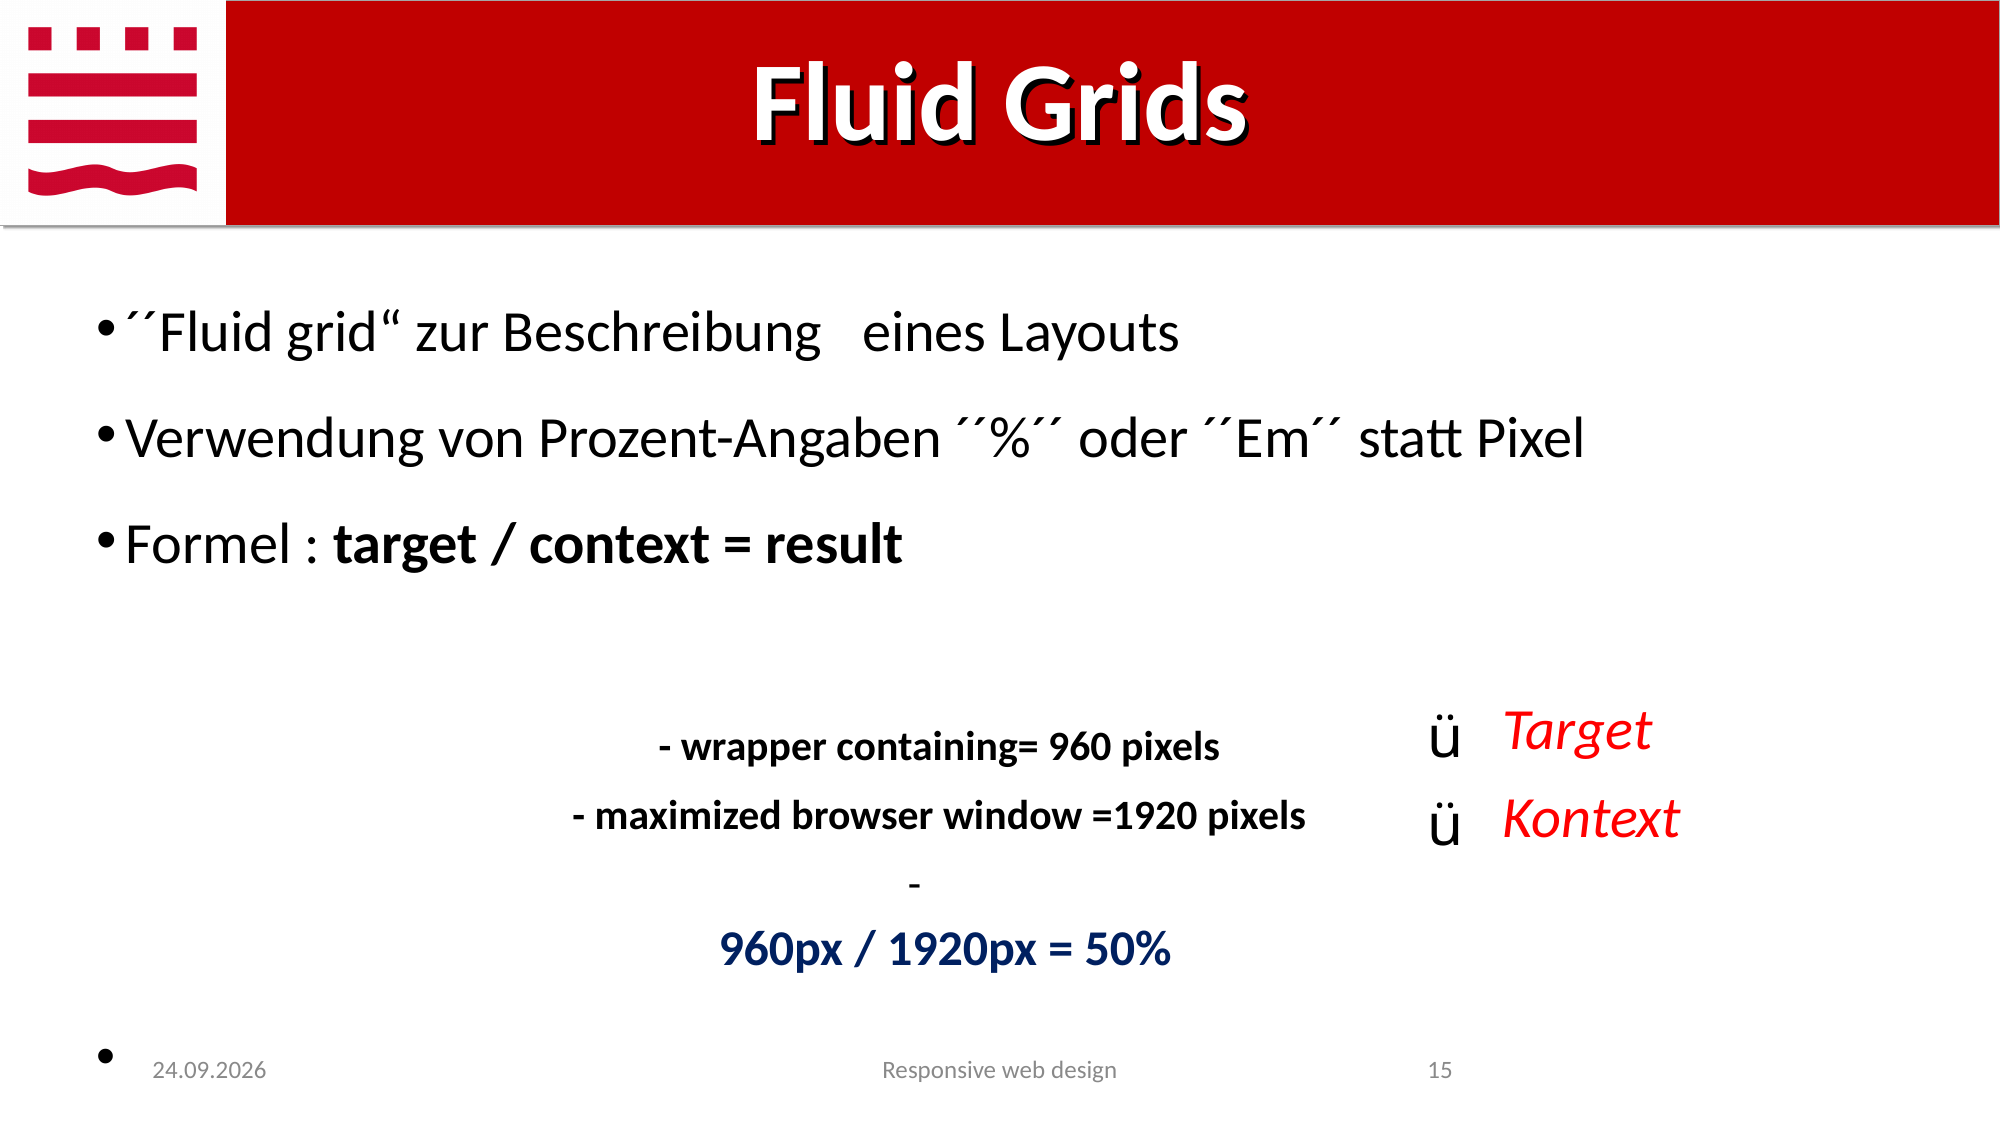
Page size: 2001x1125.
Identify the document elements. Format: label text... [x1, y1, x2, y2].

text_box Responsive web design [662, 1042, 1338, 1103]
list ´´Fluid grid“ zur Beschreibung eines Layouts Verwendung von Prozent-Angaben ´´%´´ oder ´´Em´´ statt Pixel Formel : target / context = result - wrapper containing= 960 pixels - maximized browser window =1920 pixels 960px / 1920px = 50% [81, 299, 1926, 1014]
text_box Kontext [1412, 786, 1847, 873]
text_box [1412, 1042, 1863, 1103]
text_box 2017/4/30 [137, 1042, 588, 1103]
text_box Fluid Grids [226, 0, 2000, 225]
picture [0, 0, 226, 225]
text_box Target [1412, 698, 1819, 784]
